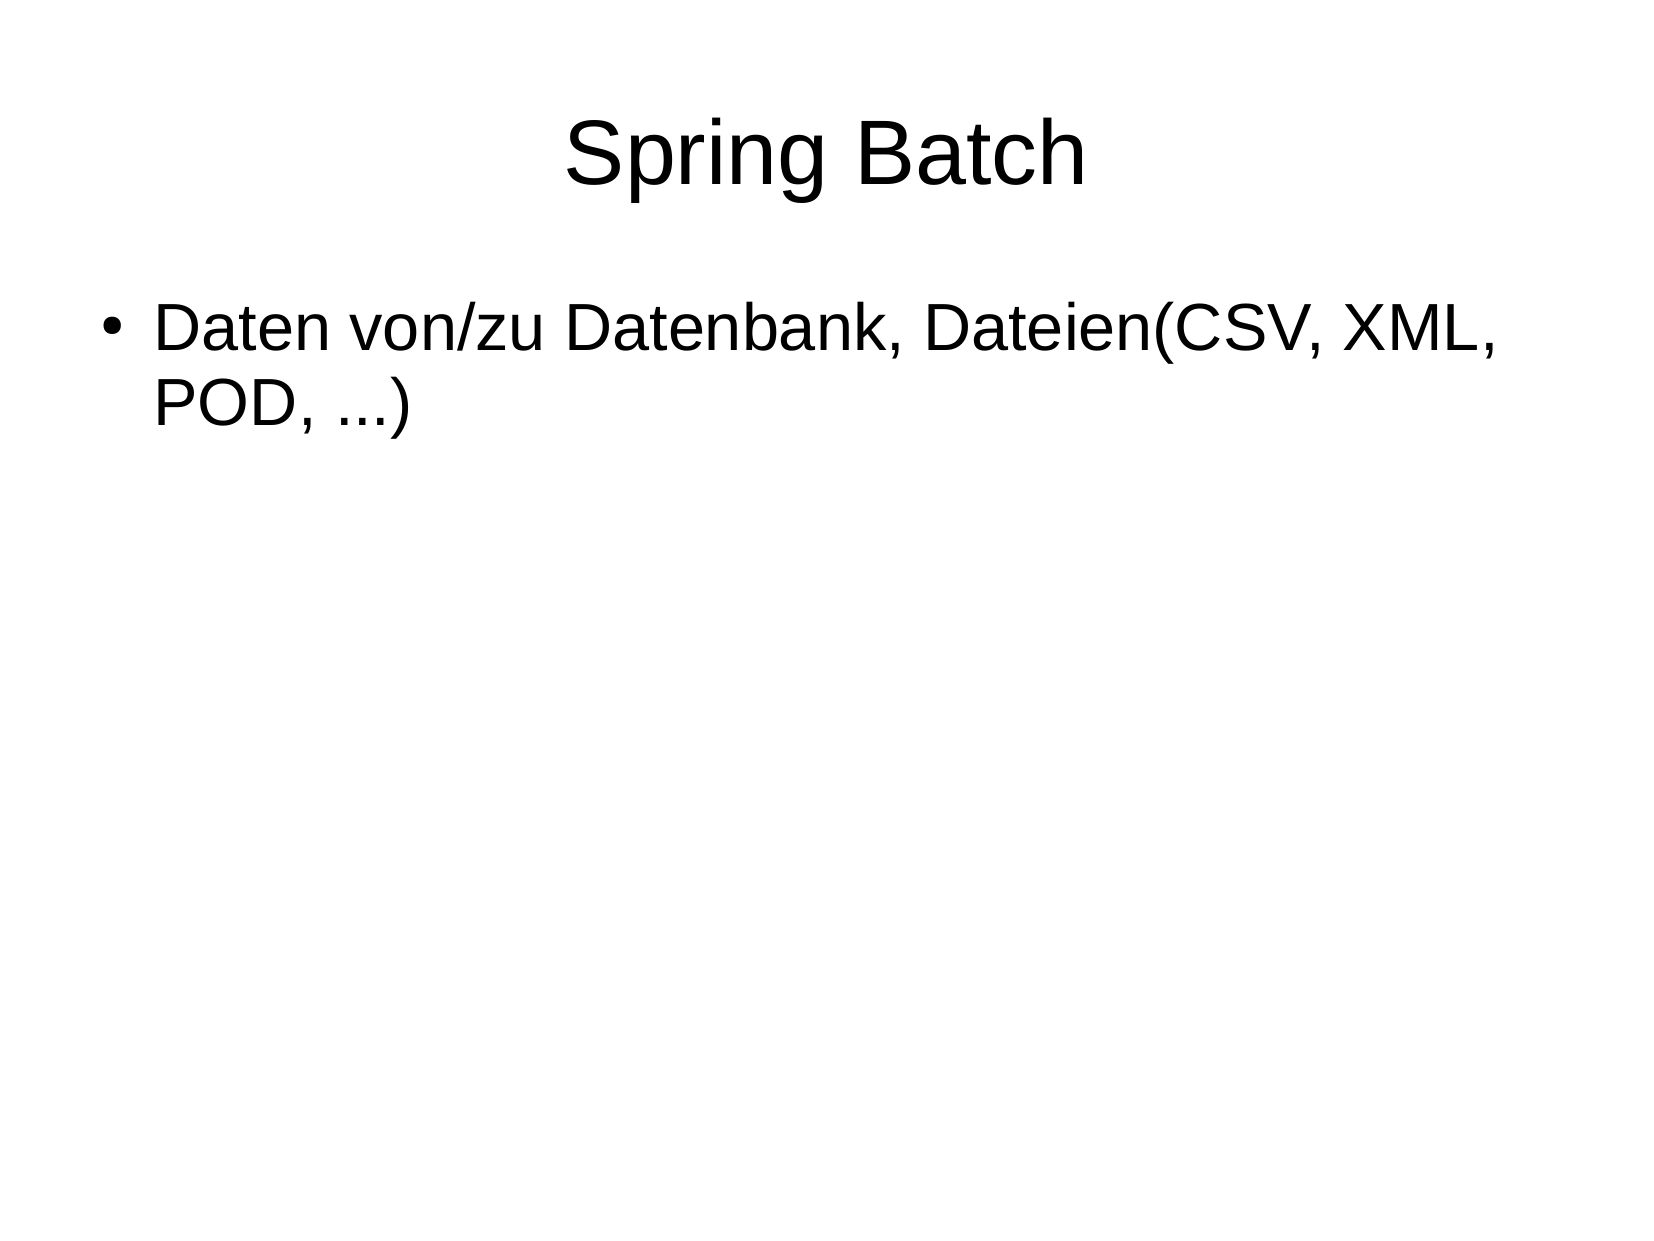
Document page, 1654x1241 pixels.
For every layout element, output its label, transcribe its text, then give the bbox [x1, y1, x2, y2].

title Spring Batch [82, 49, 1571, 257]
list Daten von/zu Datenbank, Dateien(CSV, XML, POD, ...) [82, 290, 1571, 1109]
